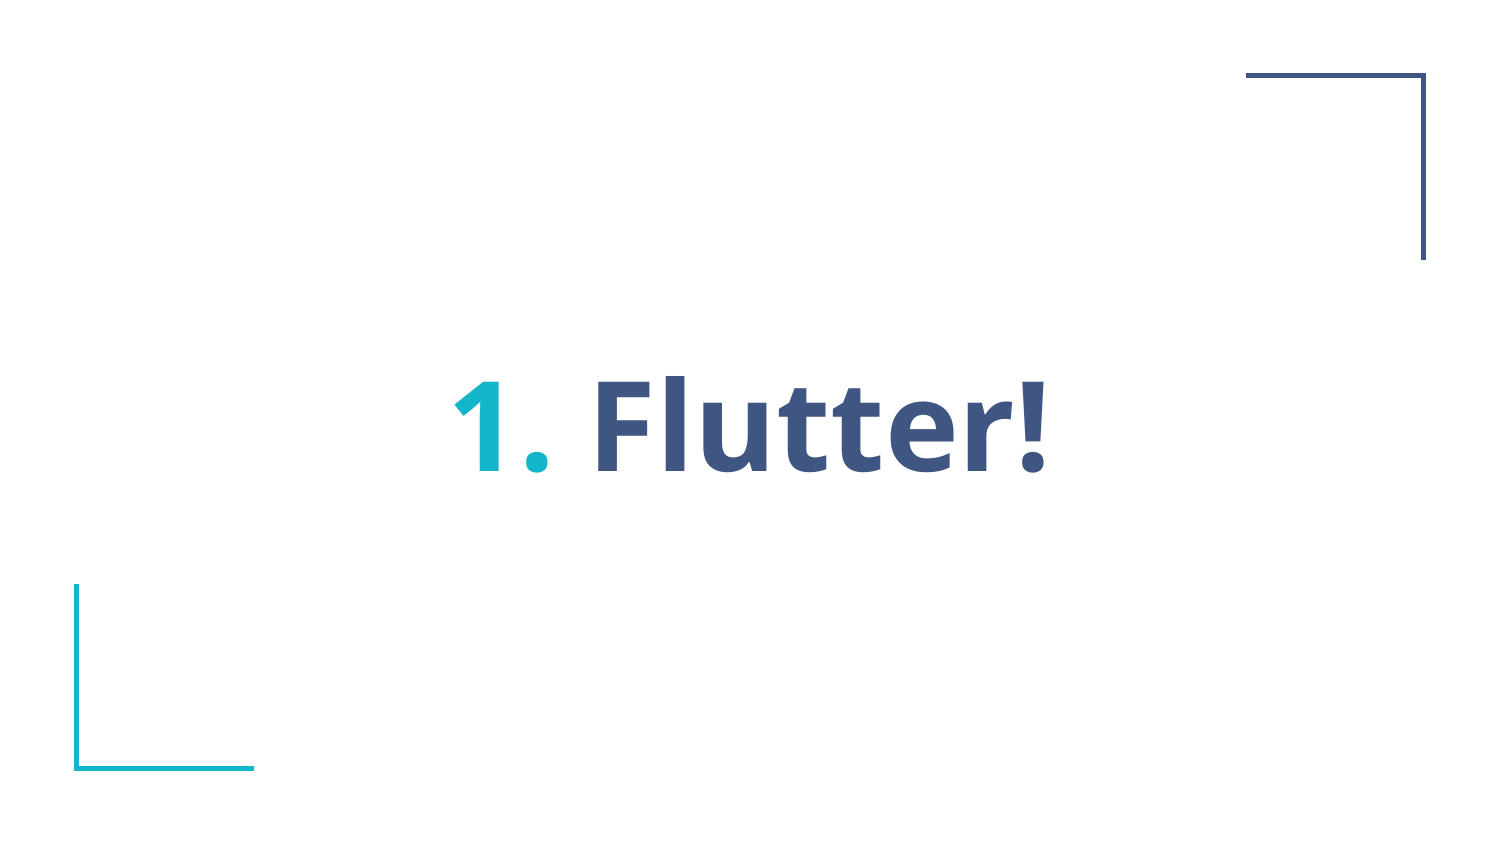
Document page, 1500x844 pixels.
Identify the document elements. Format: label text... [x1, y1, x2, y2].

title 1. Flutter! [126, 296, 1374, 548]
